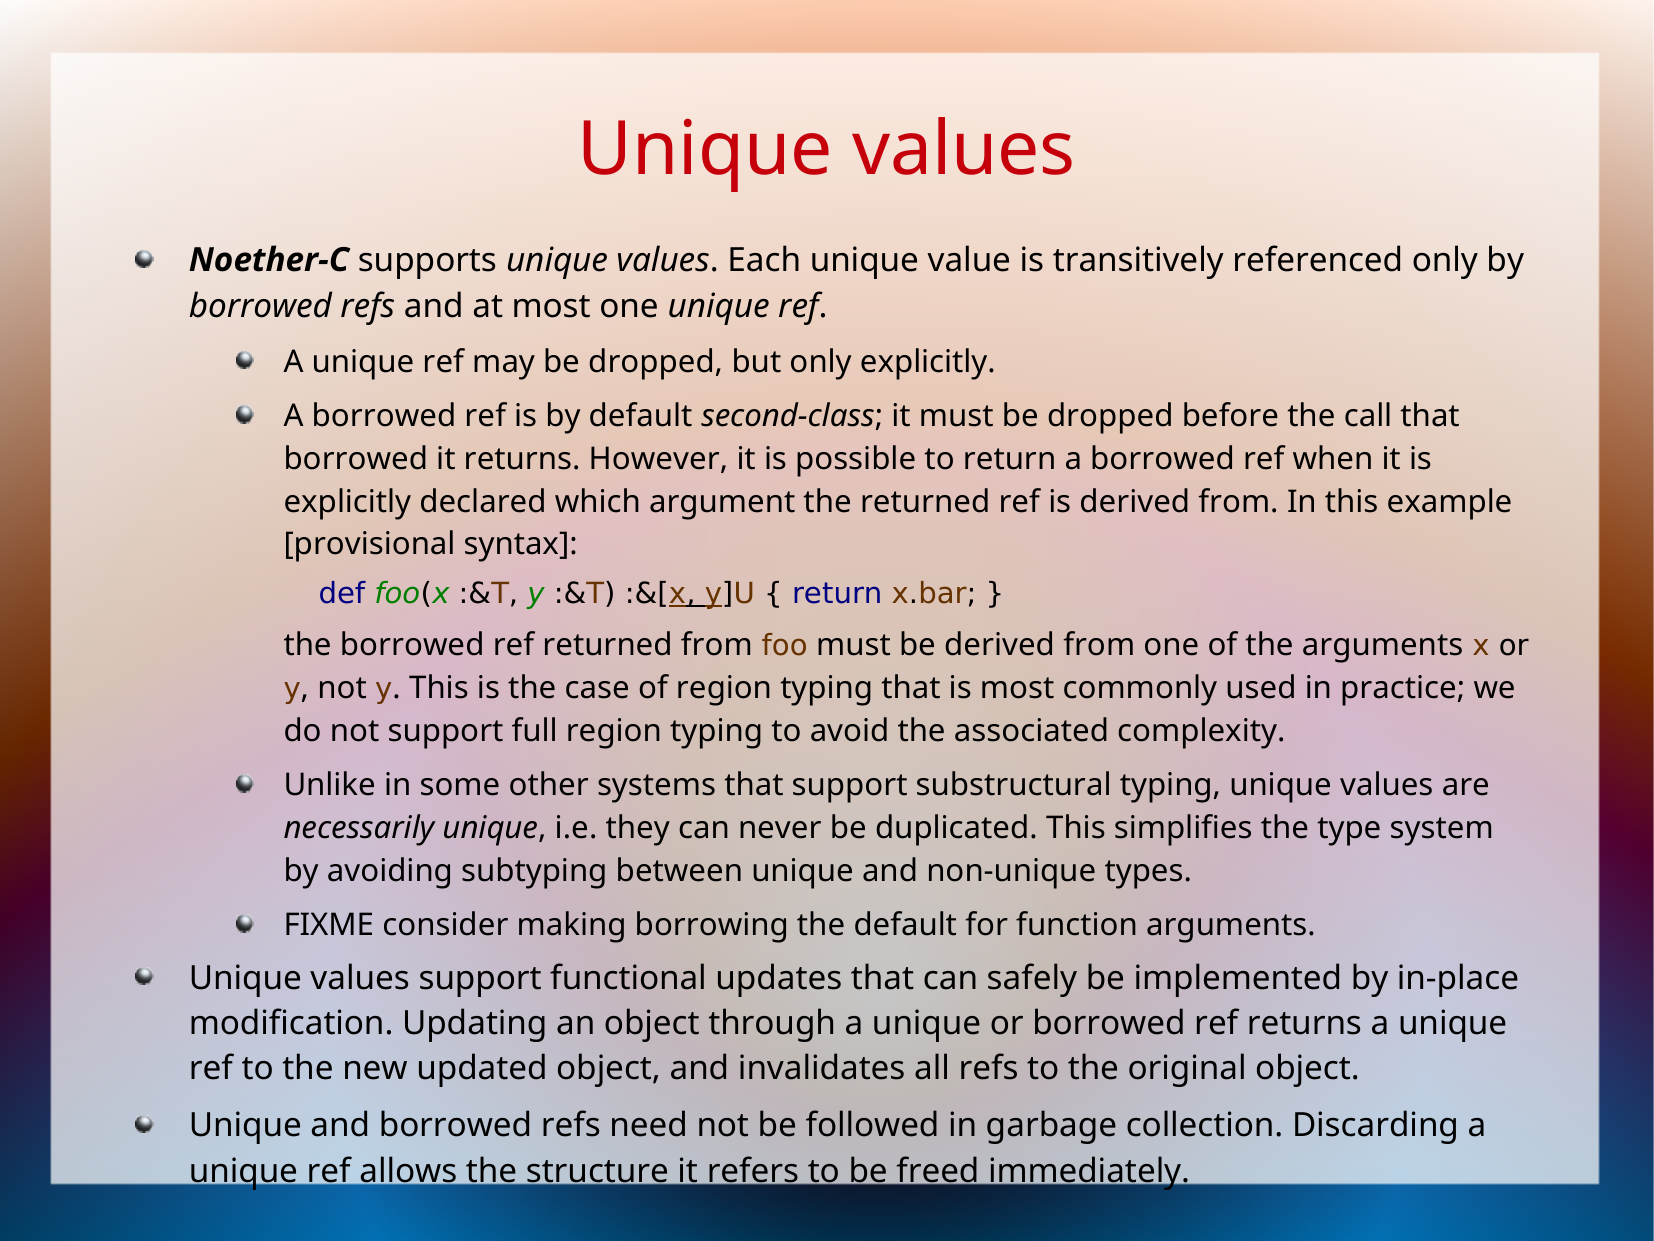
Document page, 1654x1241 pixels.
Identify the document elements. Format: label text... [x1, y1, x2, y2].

title Unique values [82, 55, 1571, 237]
picture [0, 0, 1654, 1241]
list Noether-C supports unique values. Each unique value is transitively referenced only by borrowed refs and at most one unique ref. A unique ref may be dropped, but only explicitly. A borrowed ref is by default second-class; it must be dropped before the call that borrowed it returns. However, it is possible to return a borrowed ref when it is explicitly declared which argument the returned ref is derived from. In this example [provisional syntax]: def foo(x :&T, y :&T) :&[x, y]U { return x.bar; } the borrowed ref returned from foo must be derived from one of the arguments x or y, not y. This is the case of region typing that is most commonly used in practice; we do not support full region typing to avoid the associated complexity. Unlike in some other systems that support substructural typing, unique values are necessarily unique, i.e. they can never be duplicated. This simplifies the type system by avoiding subtyping between unique and non-unique types. FIXME consider making borrowing the default for function arguments. Unique values support functional updates that can safely be implemented by in-place modification. Updating an object through a unique or borrowed ref returns a unique ref to the new updated object, and invalidates all refs to the original object. Unique and borrowed refs need not be followed in garbage collection. Discarding a unique ref allows the structure it refers to be freed immediately. [118, 236, 1536, 1103]
